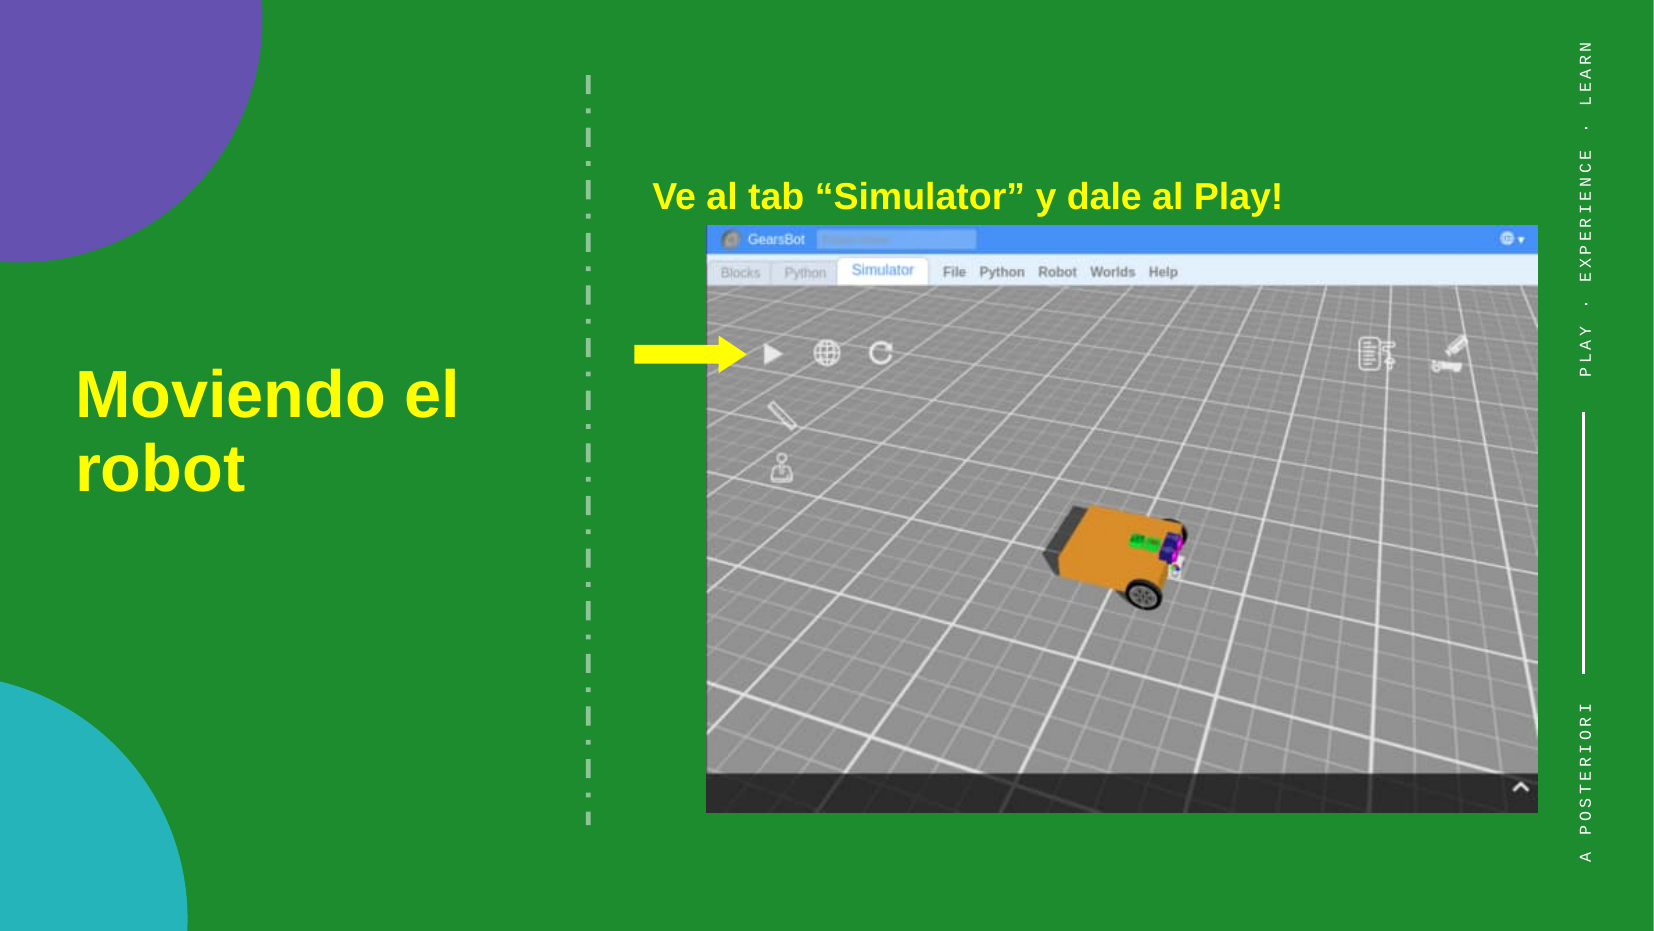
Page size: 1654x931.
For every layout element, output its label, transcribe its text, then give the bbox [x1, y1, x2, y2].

text_box Ve al tab “Simulator” y dale al Play! [637, 168, 1388, 267]
picture [706, 225, 1538, 813]
text_box [634, 335, 747, 374]
title Moviendo el robot [75, 353, 488, 510]
